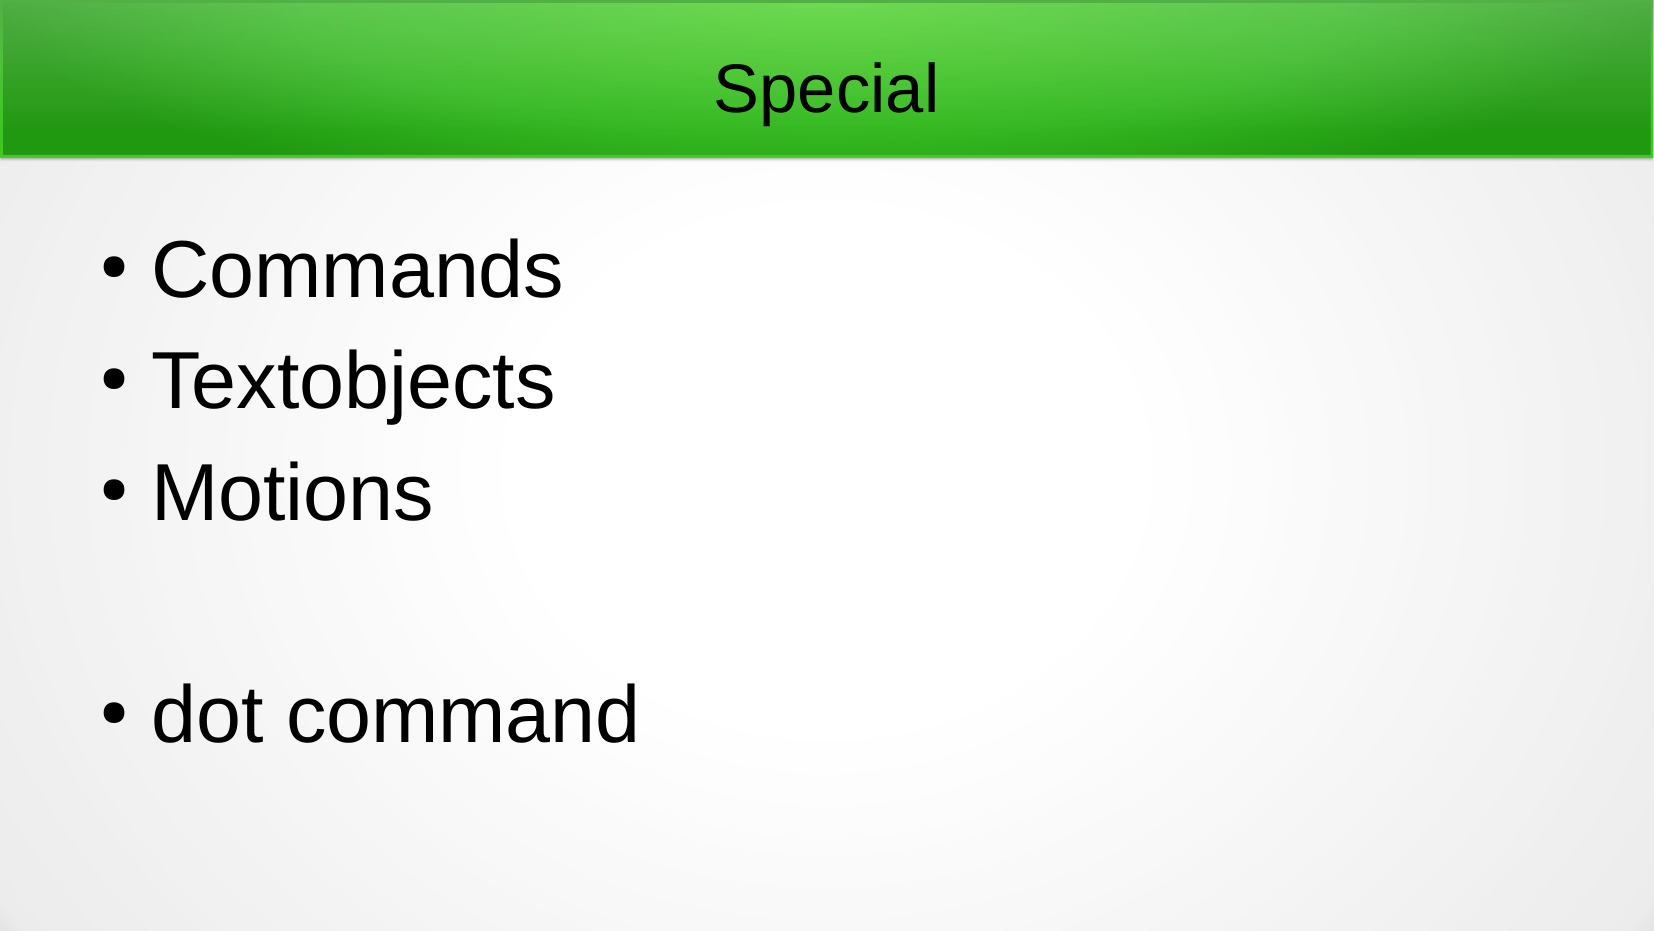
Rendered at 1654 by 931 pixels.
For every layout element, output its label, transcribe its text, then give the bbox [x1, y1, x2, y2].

list Commands Textobjects Motions dot command [82, 224, 1571, 764]
title Special [82, 35, 1571, 142]
